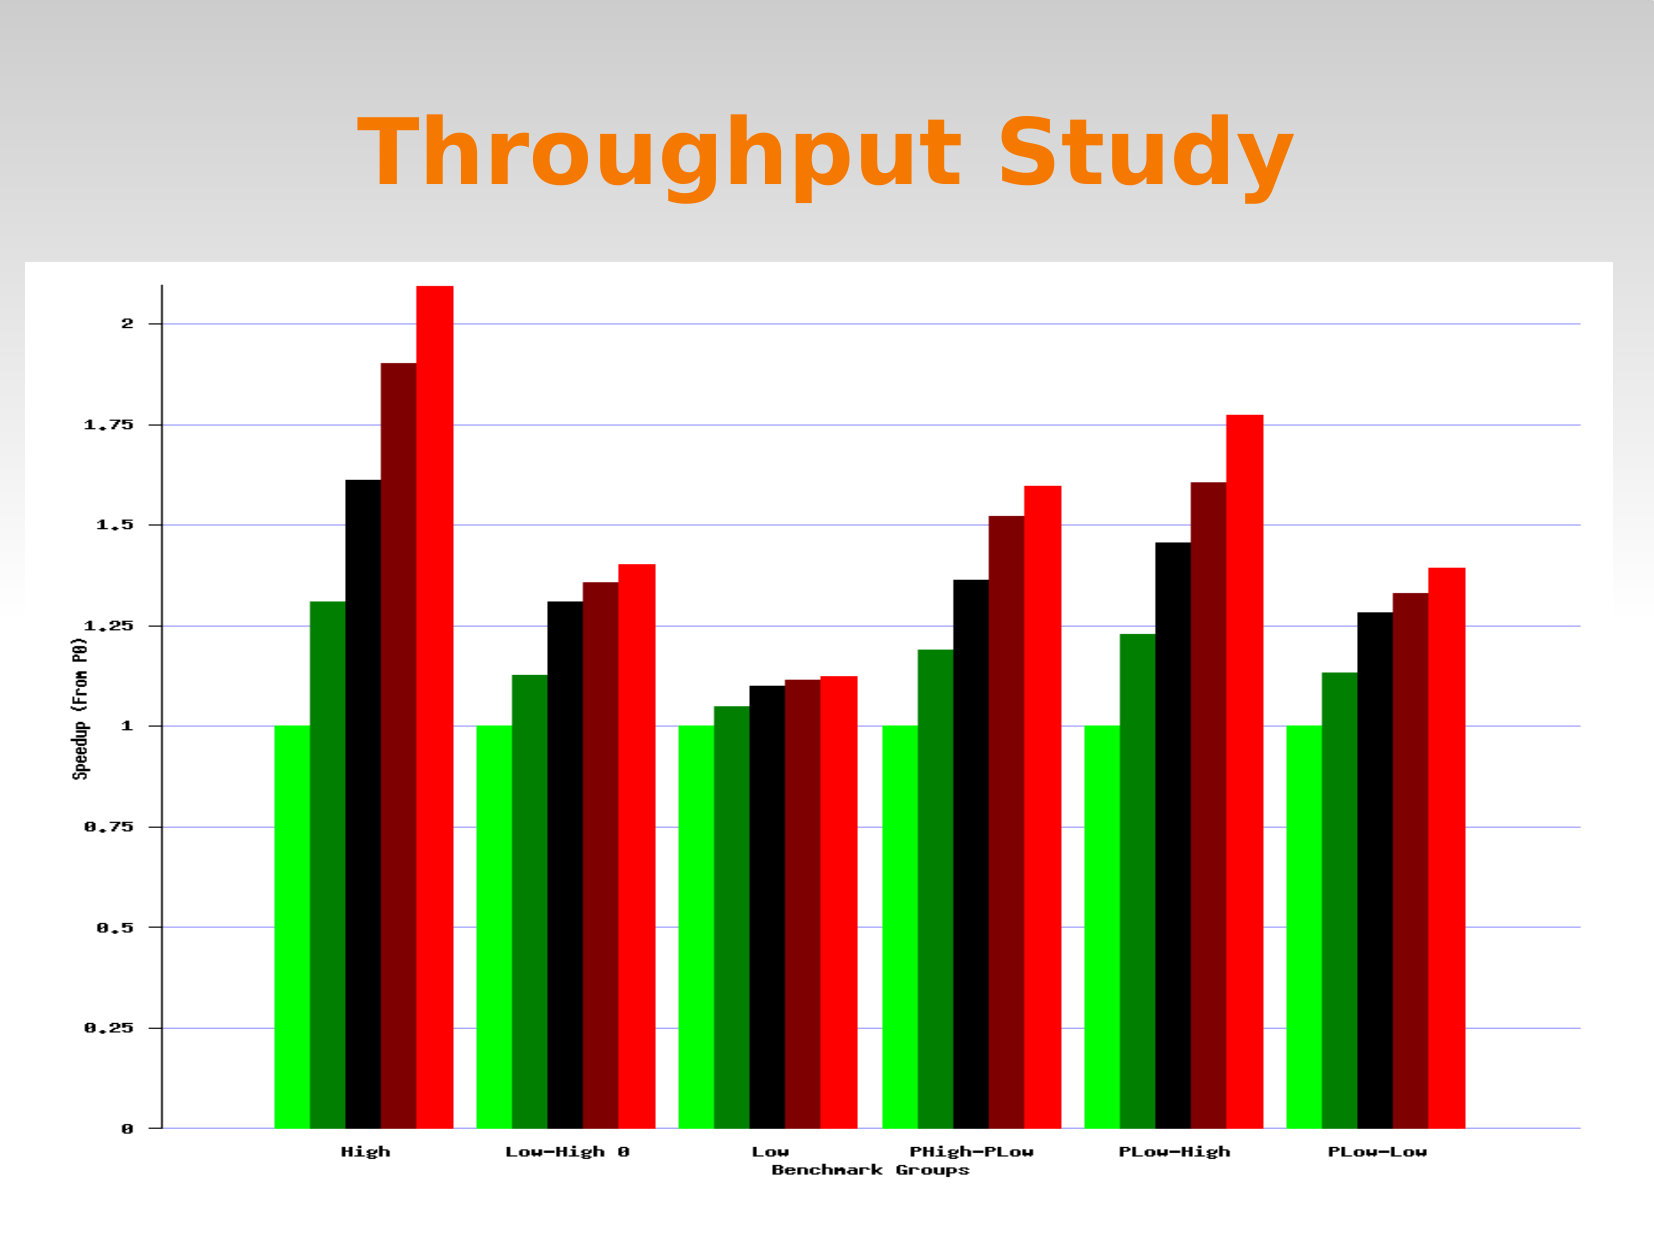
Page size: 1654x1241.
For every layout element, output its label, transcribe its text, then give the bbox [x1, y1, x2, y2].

title Throughput Study [82, 56, 1571, 250]
picture [25, 262, 1613, 1201]
